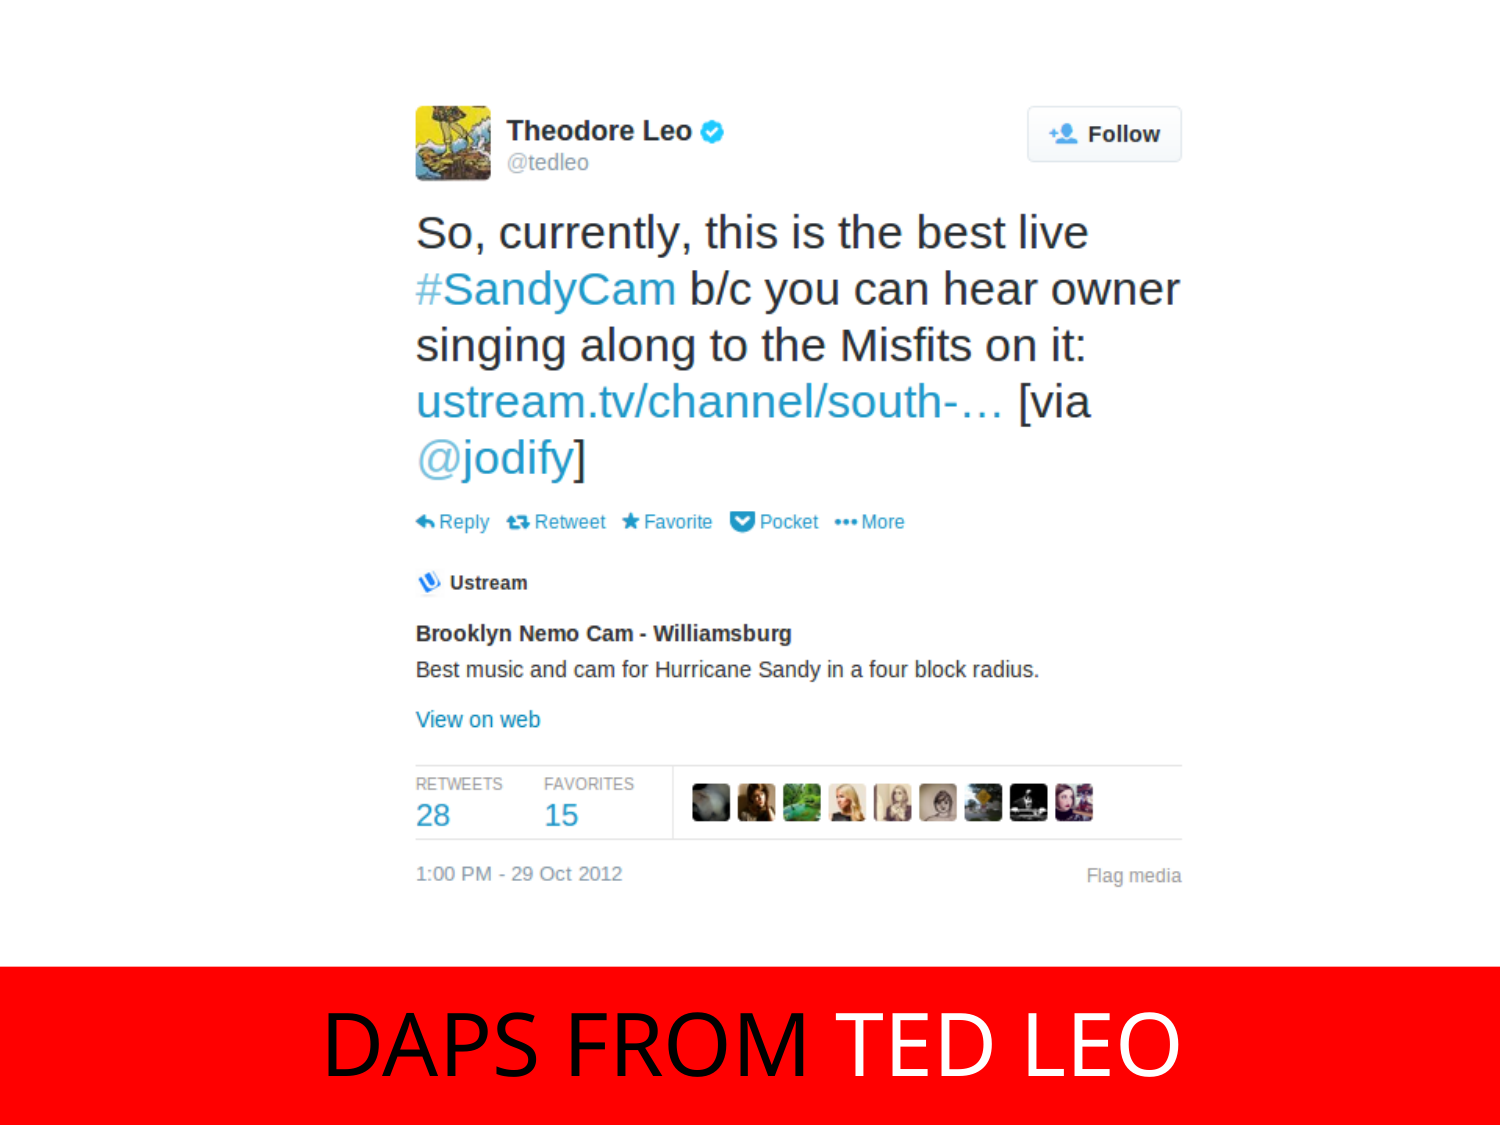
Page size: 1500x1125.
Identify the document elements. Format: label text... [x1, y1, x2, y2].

picture [405, 89, 1212, 906]
list DAPS FROM TED LEO [28, 974, 1478, 1111]
